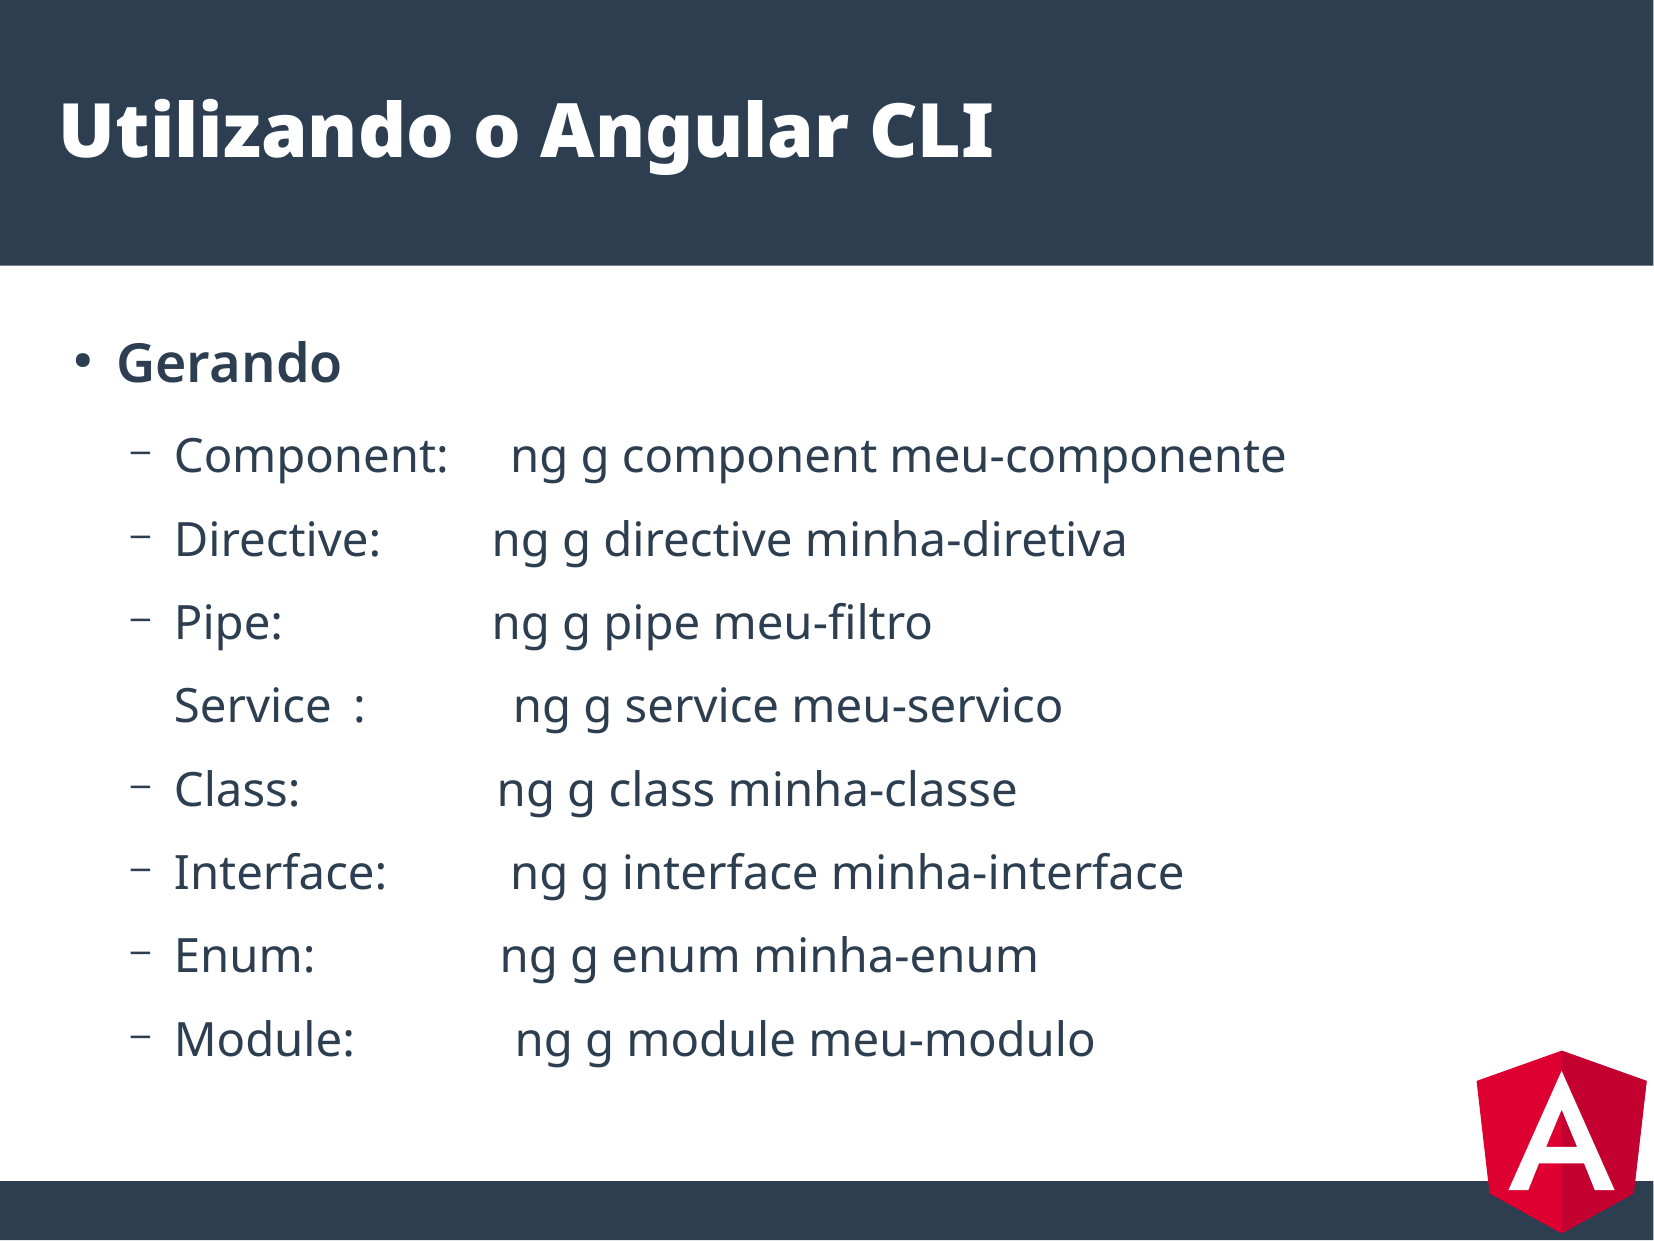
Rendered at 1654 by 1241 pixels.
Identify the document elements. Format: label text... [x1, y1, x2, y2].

picture [1446, 1022, 1654, 1241]
list Gerando Component: ng g component meu-componente Directive: ng g directive minha-diretiva Pipe: ng g pipe meu-filtro Service : ng g service meu-servico Class: ng g class minha-classe Interface: ng g interface minha-interface Enum: ng g enum minha-enum Module: ng g module meu-modulo [59, 324, 1595, 1075]
title Utilizando o Angular CLI [59, 49, 1595, 207]
